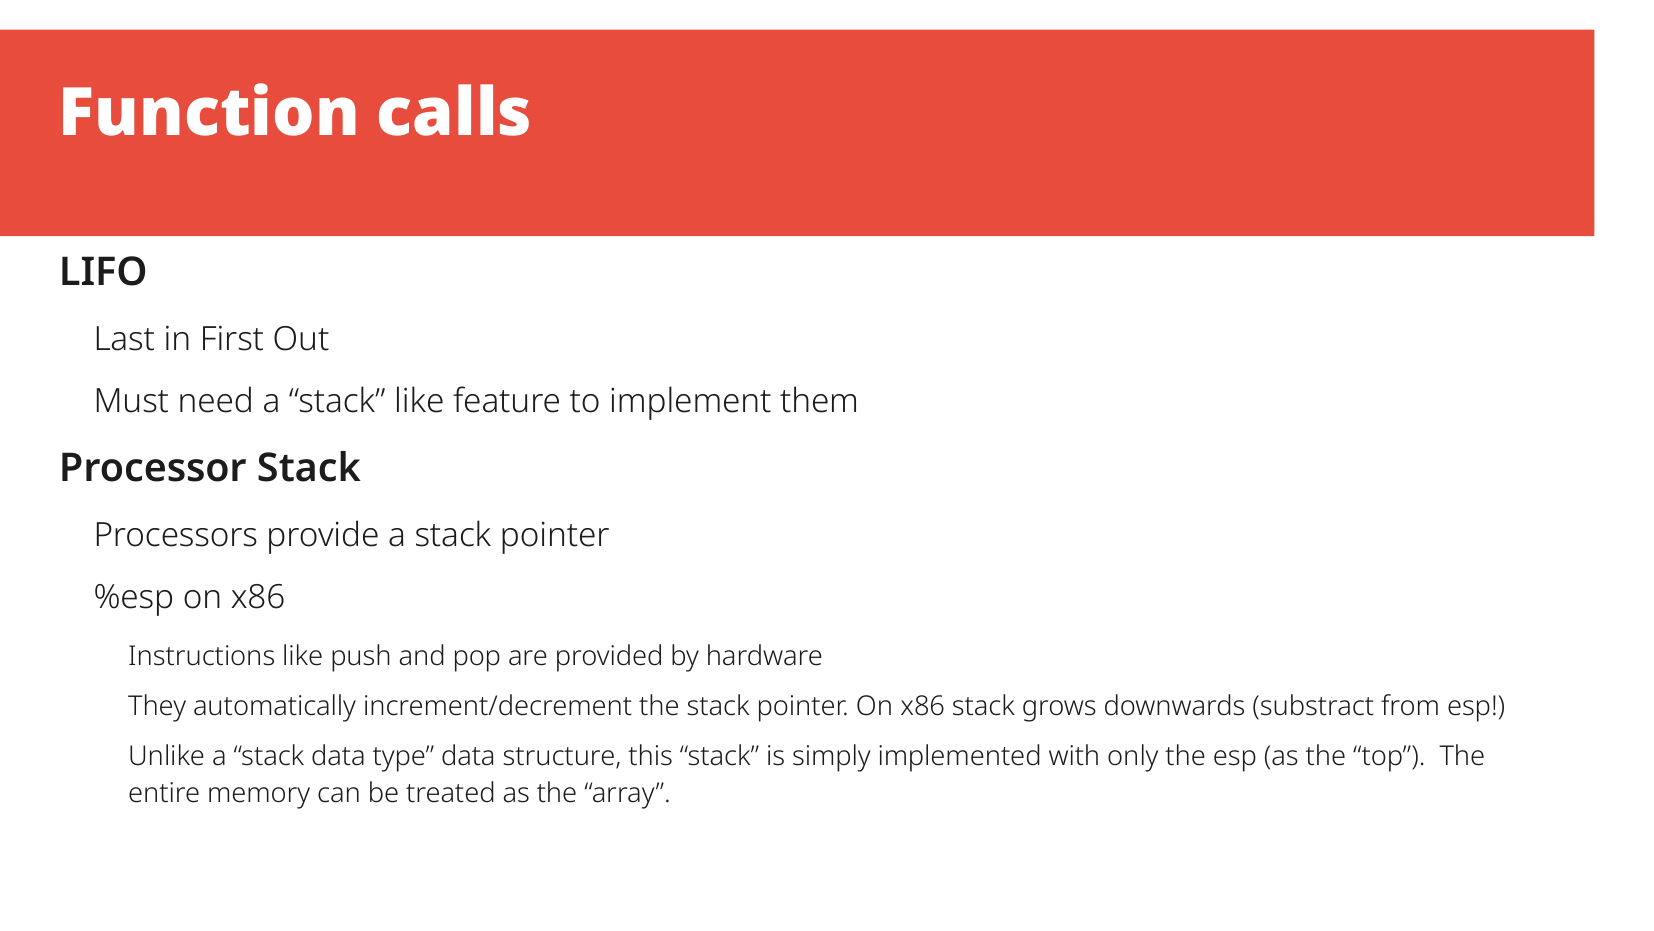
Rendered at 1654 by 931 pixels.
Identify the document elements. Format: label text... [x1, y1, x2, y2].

title Function calls [59, 44, 1595, 156]
list LIFO Last in First Out Must need a “stack” like feature to implement them Processor Stack Processors provide a stack pointer %esp on x86 Instructions like push and pop are provided by hardware They automatically increment/decrement the stack pointer. On x86 stack grows downwards (substract from esp!) Unlike a “stack data type” data structure, this “stack” is simply implemented with only the esp (as the “top”). The entire memory can be treated as the “array”. [59, 243, 1565, 820]
